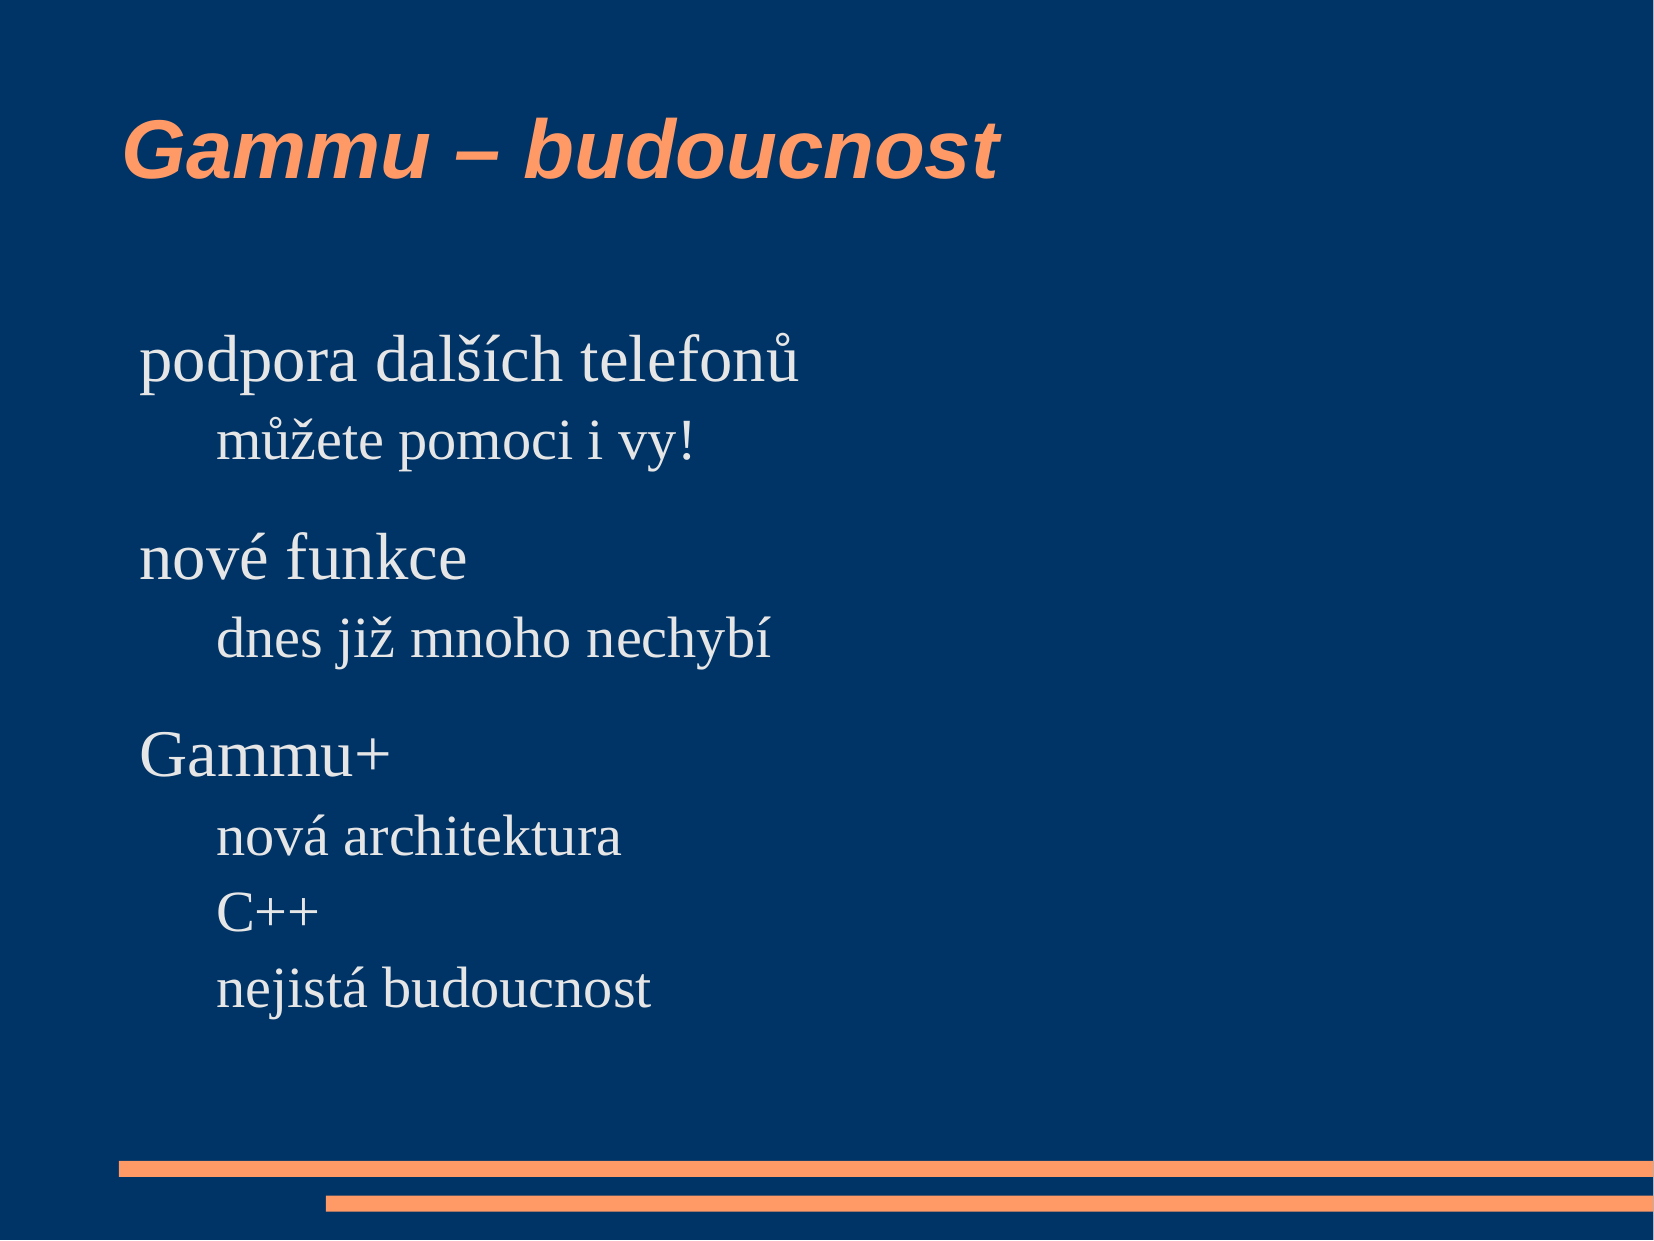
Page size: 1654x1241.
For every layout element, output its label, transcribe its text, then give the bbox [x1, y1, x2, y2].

title Gammu – budoucnost [121, 46, 1534, 254]
list podpora dalších telefonů můžete pomoci i vy! nové funkce dnes již mnoho nechybí Gammu+ nová architektura C++ nejistá budoucnost [121, 322, 1561, 1133]
